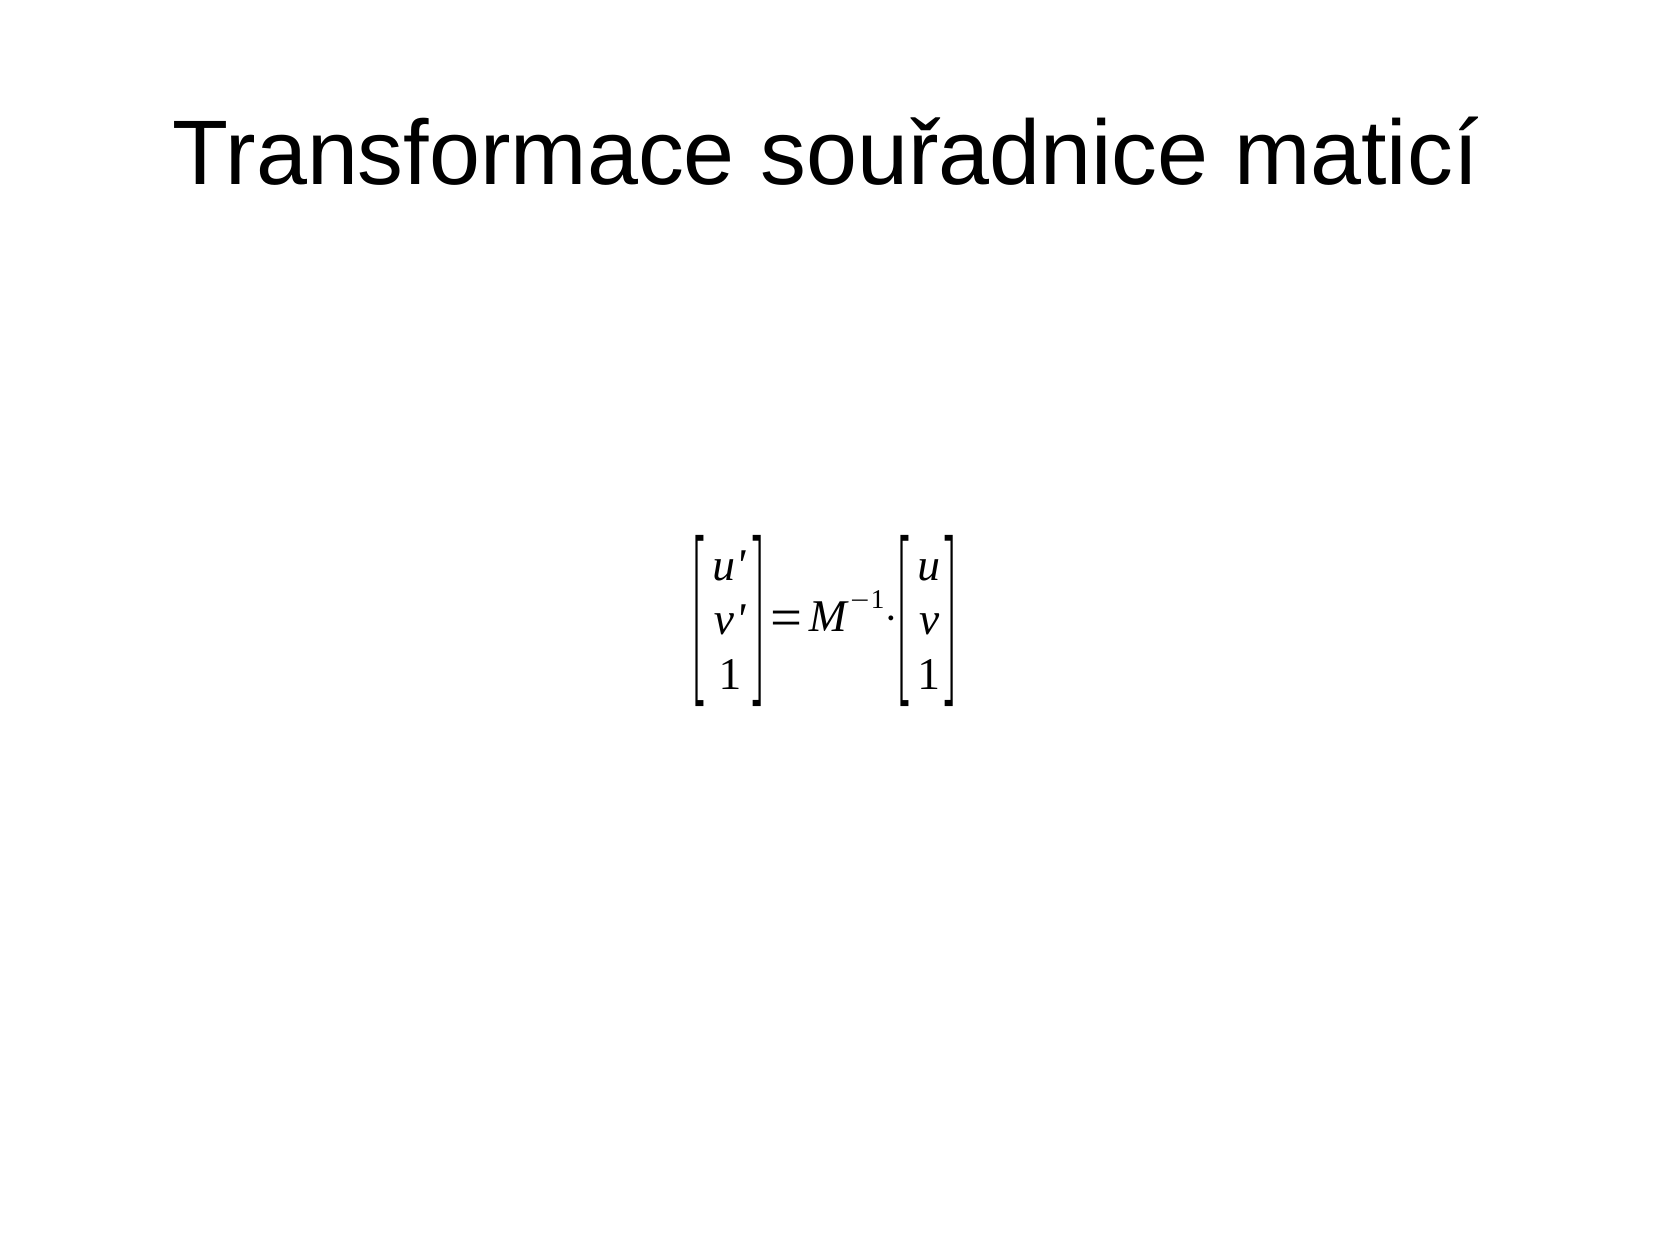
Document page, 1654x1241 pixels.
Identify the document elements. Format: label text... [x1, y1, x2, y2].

chart [685, 532, 968, 708]
title Transformace souřadnice maticí [82, 49, 1571, 257]
